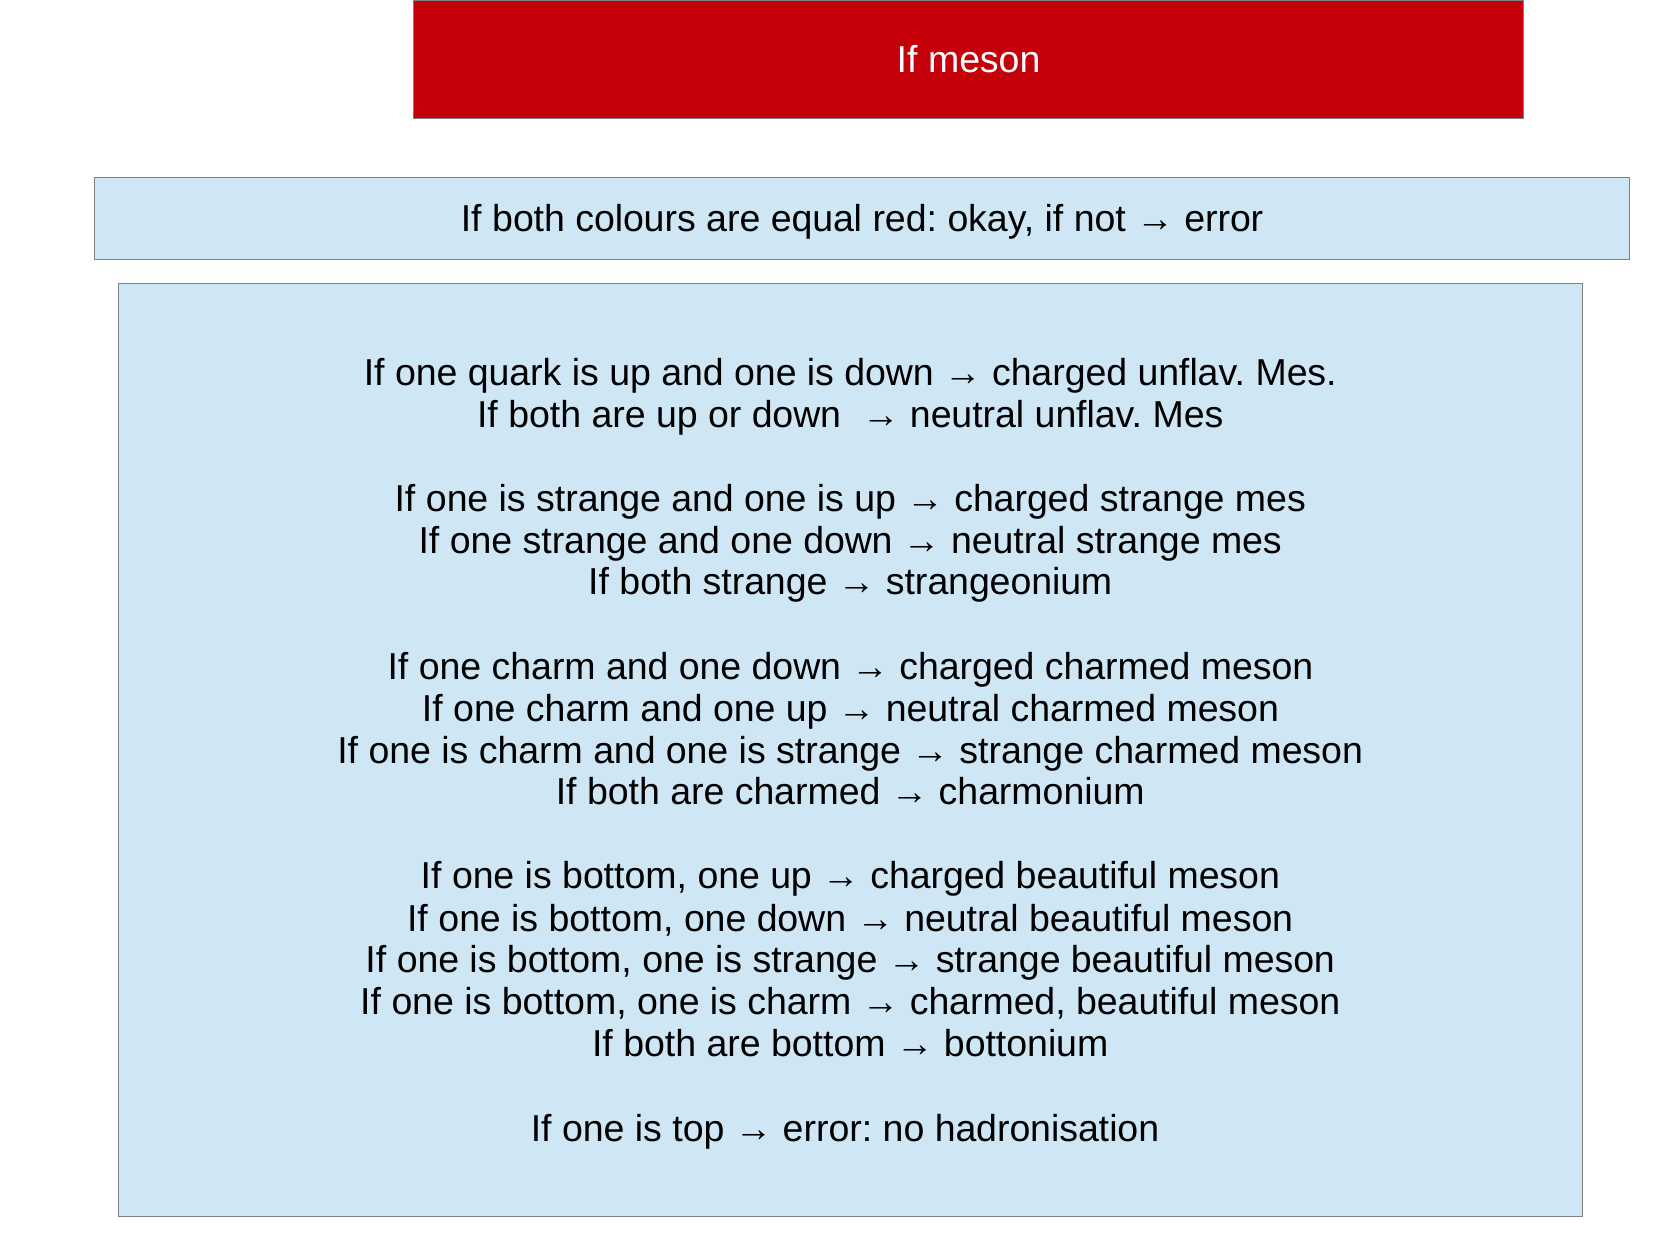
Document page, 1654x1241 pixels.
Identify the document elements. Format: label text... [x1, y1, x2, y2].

text_box If one quark is up and one is down → charged unflav. Mes. If both are up or down → neutral unflav. Mes If one is strange and one is up → charged strange mes If one strange and one down → neutral strange mes If both strange → strangeonium If one charm and one down → charged charmed meson If one charm and one up → neutral charmed meson If one is charm and one is strange → strange charmed meson If both are charmed → charmonium If one is bottom, one up → charged beautiful meson If one is bottom, one down → neutral beautiful meson If one is bottom, one is strange → strange beautiful meson If one is bottom, one is charm → charmed, beautiful meson If both are bottom → bottonium If one is top → error: no hadronisation [118, 283, 1583, 1217]
text_box If both colours are equal red: okay, if not → error [94, 177, 1630, 260]
text_box If meson [413, 0, 1524, 119]
